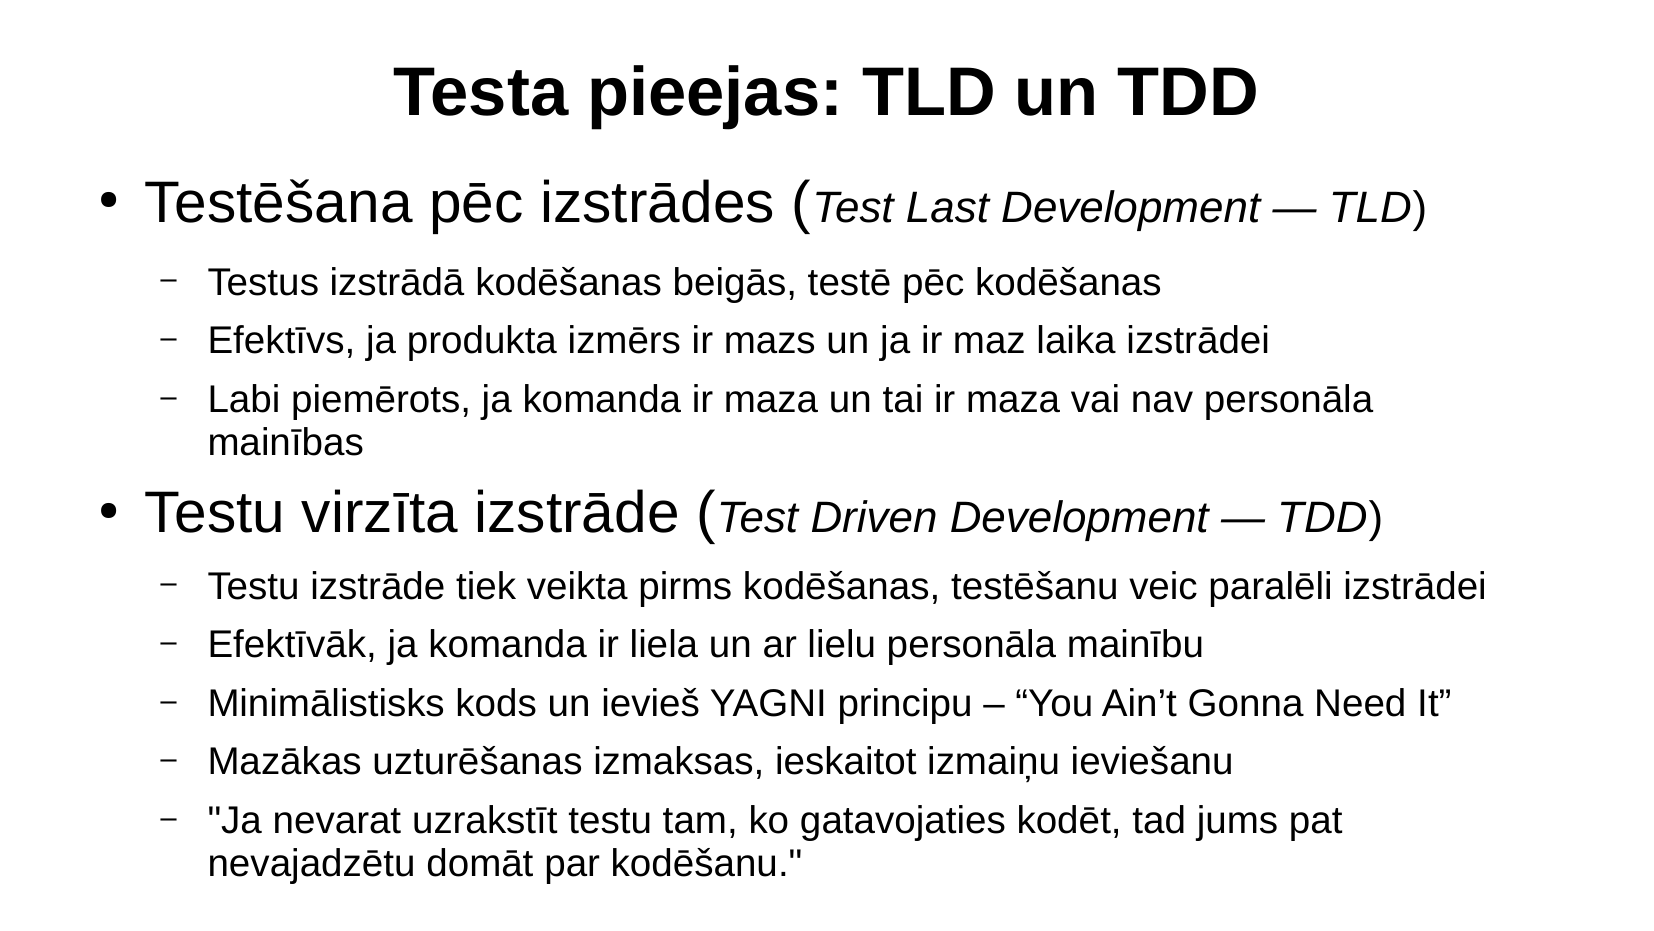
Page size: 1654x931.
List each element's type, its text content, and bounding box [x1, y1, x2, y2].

list Testēšana pēc izstrādes (Test Last Development — TLD) Testus izstrādā kodēšanas beigās, testē pēc kodēšanas Efektīvs, ja produkta izmērs ir mazs un ja ir maz laika izstrādei Labi piemērots, ja komanda ir maza un tai ir maza vai nav personāla mainības Testu virzīta izstrāde (Test Driven Development — TDD) Testu izstrāde tiek veikta pirms kodēšanas, testēšanu veic paralēli izstrādei Efektīvāk, ja komanda ir liela un ar lielu personāla mainību Minimālistisks kods un ievieš YAGNI principu – “You Ain’t Gonna Need It” Mazākas uzturēšanas izmaksas, ieskaitot izmaiņu ieviešanu "Ja nevarat uzrakstīt testu tam, ko gatavojaties kodēt, tad jums pat nevajadzētu domāt par kodēšanu." [82, 168, 1538, 889]
title Testa pieejas: TLD un TDD [82, 37, 1571, 147]
